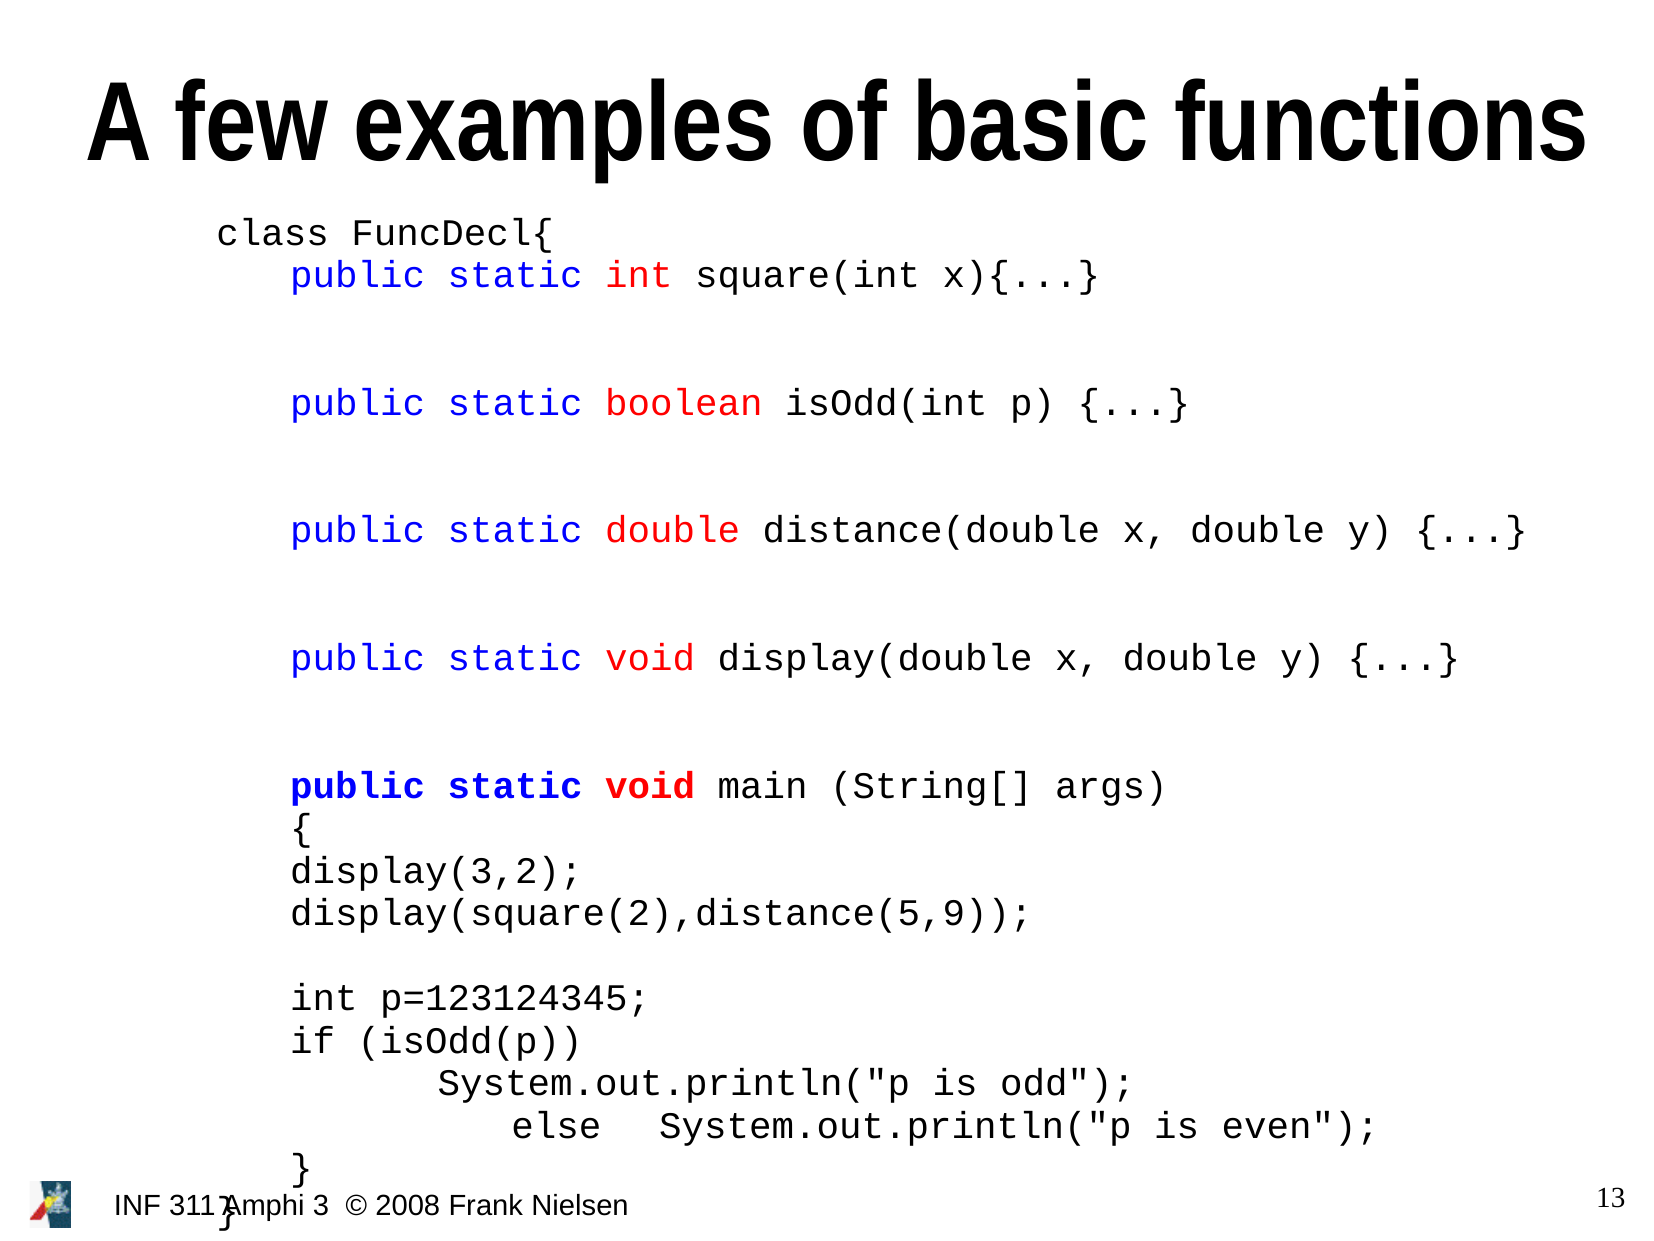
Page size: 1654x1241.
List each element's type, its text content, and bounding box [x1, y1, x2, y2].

text_box class FuncDecl{ public static int square(int x){...} public static boolean isOdd(int p) {...} public static double distance(double x, double y) {...} public static void display(double x, double y) {...} public static void main (String[] args) { display(3,2); display(square(2),distance(5,9)); int p=123124345; if (isOdd(p)) System.out.println("p is odd"); else System.out.println("p is even"); } } [201, 206, 1565, 1180]
picture [29, 1181, 71, 1228]
text_box A few examples of basic functions [70, 48, 1605, 192]
